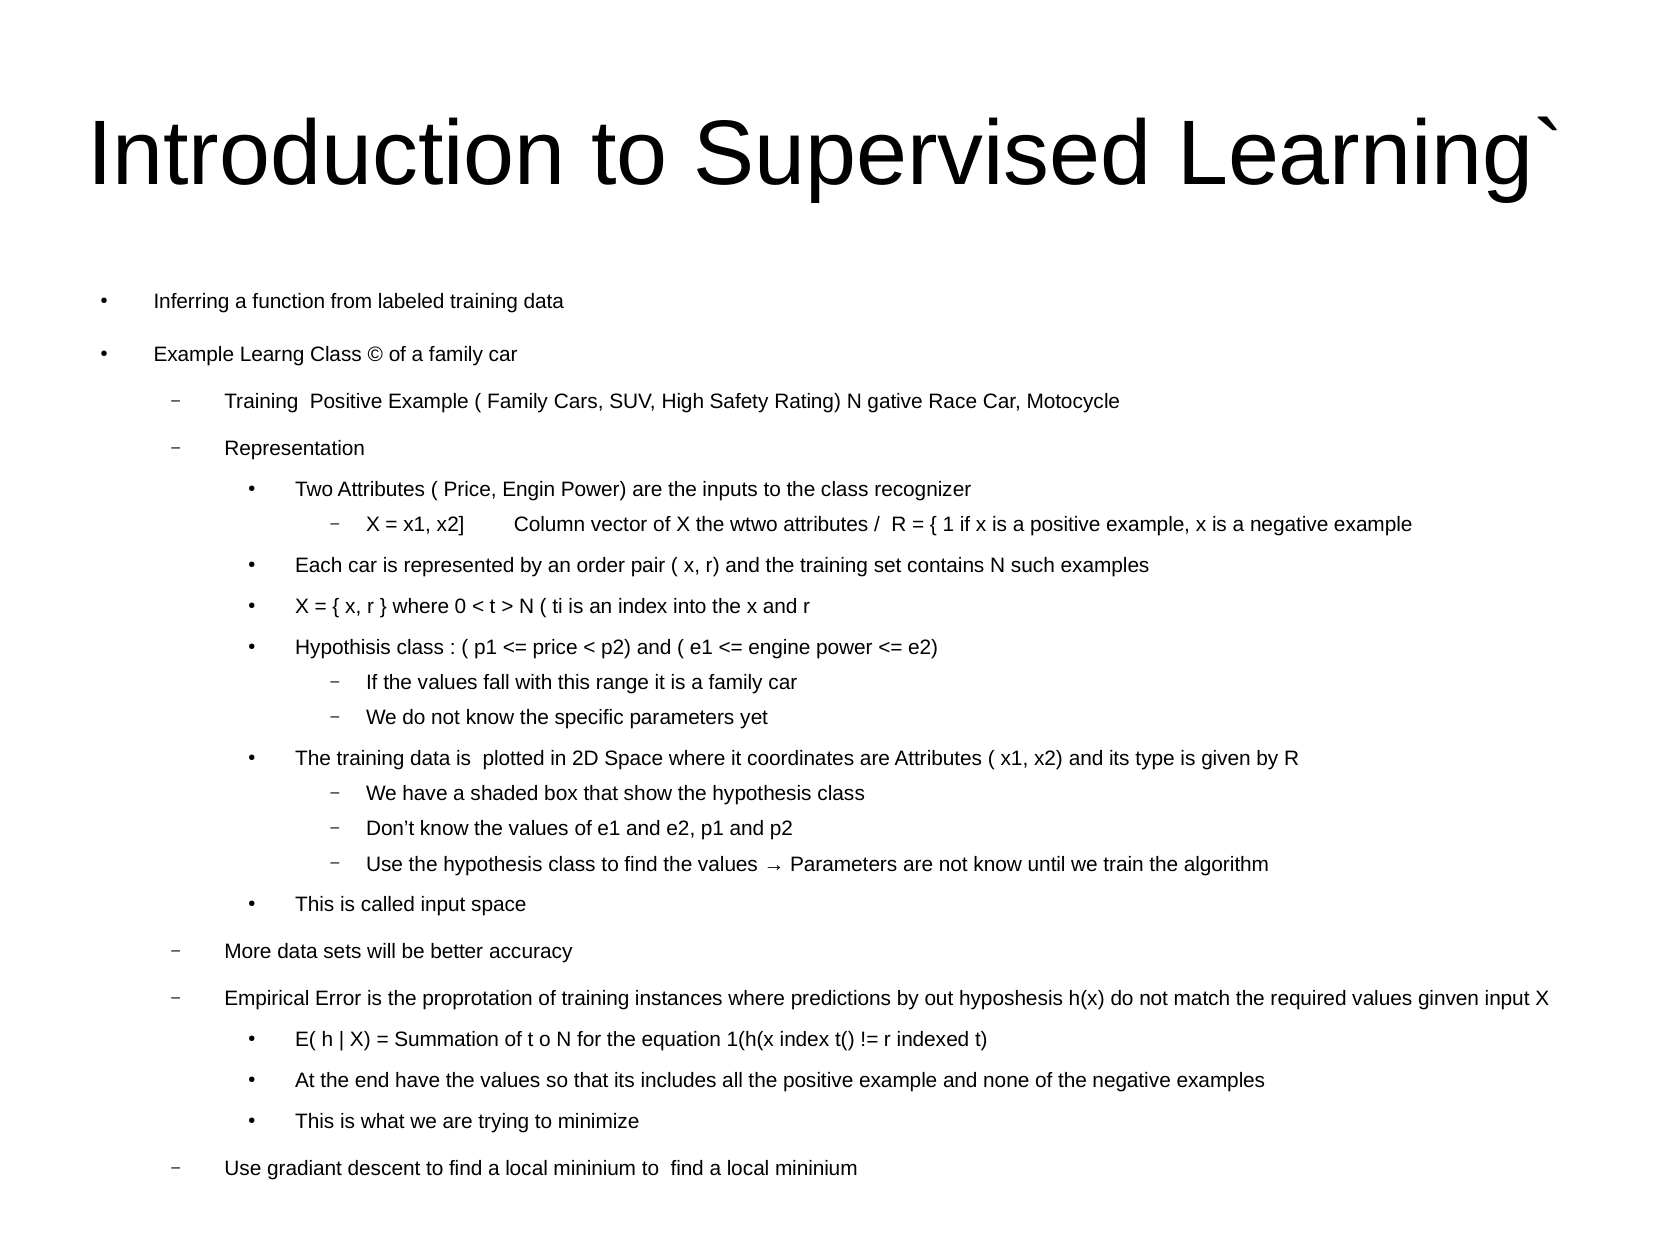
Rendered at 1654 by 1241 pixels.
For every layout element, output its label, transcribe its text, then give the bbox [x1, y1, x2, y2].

title Introduction to Supervised Learning` [82, 49, 1571, 257]
list Inferring a function from labeled training data Example Learng Class © of a family car Training Positive Example ( Family Cars, SUV, High Safety Rating) N gative Race Car, Motocycle Representation Two Attributes ( Price, Engin Power) are the inputs to the class recognizer X = x1, x2] Column vector of X the wtwo attributes / R = { 1 if x is a positive example, x is a negative example Each car is represented by an order pair ( x, r) and the training set contains N such examples X = { x, r } where 0 < t > N ( ti is an index into the x and r Hypothisis class : ( p1 <= price < p2) and ( e1 <= engine power <= e2) If the values fall with this range it is a family car We do not know the specific parameters yet The training data is plotted in 2D Space where it coordinates are Attributes ( x1, x2) and its type is given by R We have a shaded box that show the hypothesis class Don’t know the values of e1 and e2, p1 and p2 Use the hypothesis class to find the values → Parameters are not know until we train the algorithm This is called input space More data sets will be better accuracy Empirical Error is the proprotation of training instances where predictions by out hyposhesis h(x) do not match the required values ginven input X E( h | X) = Summation of t o N for the equation 1(h(x index t() != r indexed t) At the end have the values so that its includes all the positive example and none of the negative examples This is what we are trying to minimize Use gradiant descent to find a local mininium to find a local mininium [82, 290, 1571, 1229]
